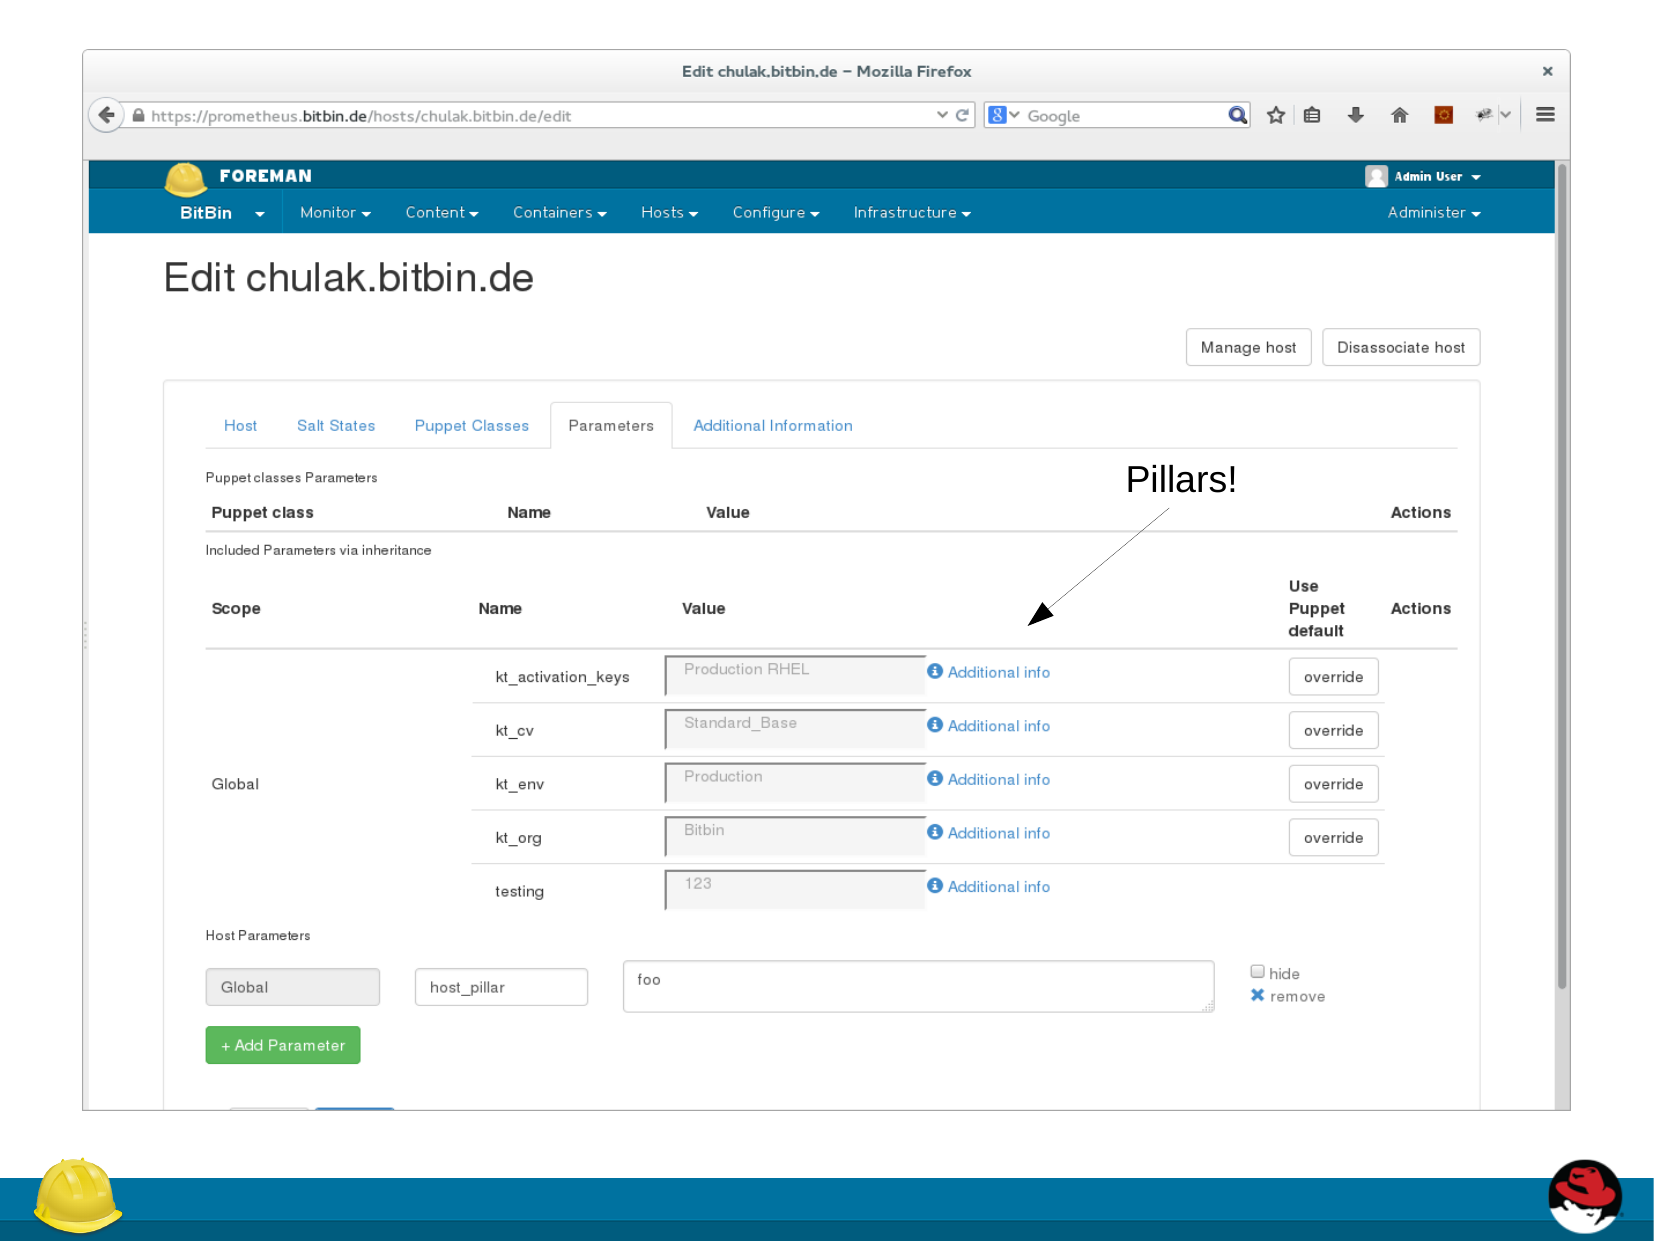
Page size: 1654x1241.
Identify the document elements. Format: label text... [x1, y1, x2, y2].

picture [82, 49, 1571, 1111]
text_box Pillars! [1110, 451, 1252, 508]
picture [1547, 1157, 1630, 1233]
picture [23, 1145, 130, 1235]
